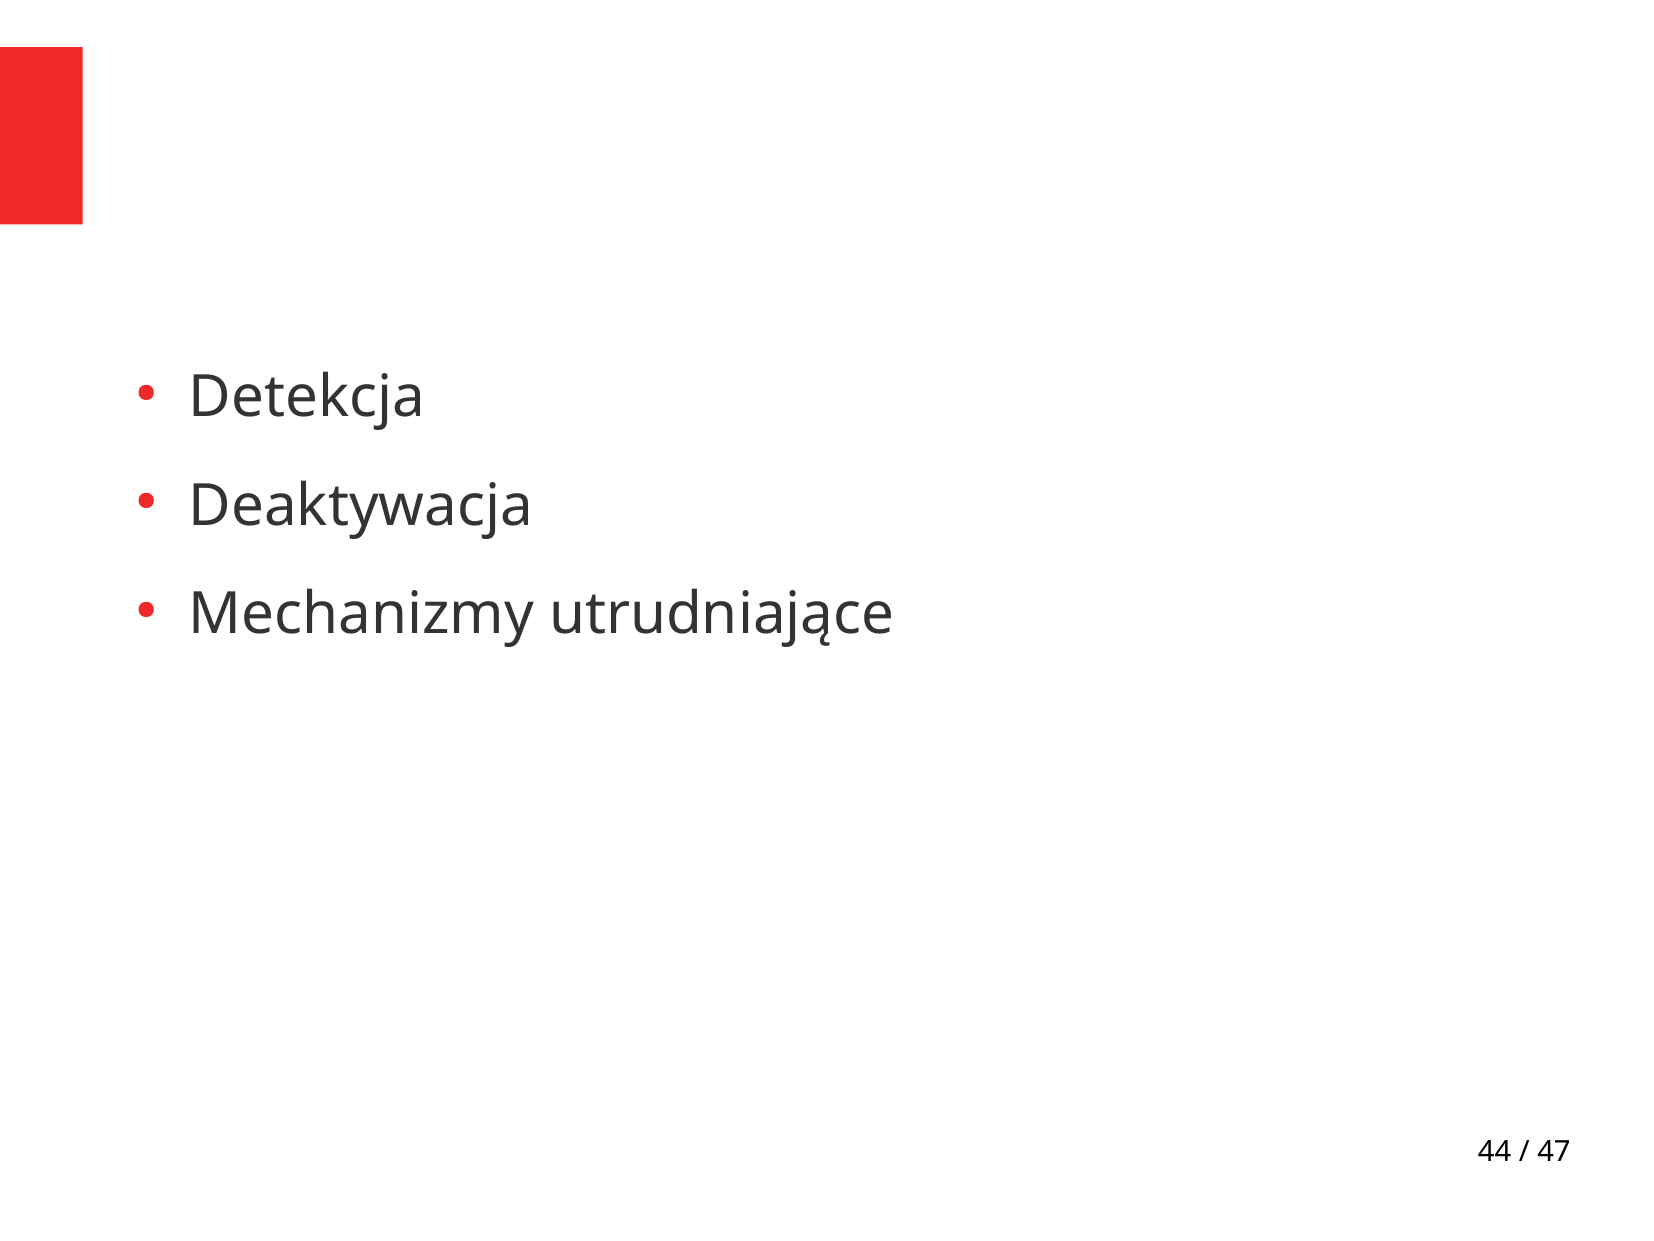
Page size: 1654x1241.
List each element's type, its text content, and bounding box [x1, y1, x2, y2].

list Detekcja Deaktywacja Mechanizmy utrudniające [118, 354, 1536, 1074]
